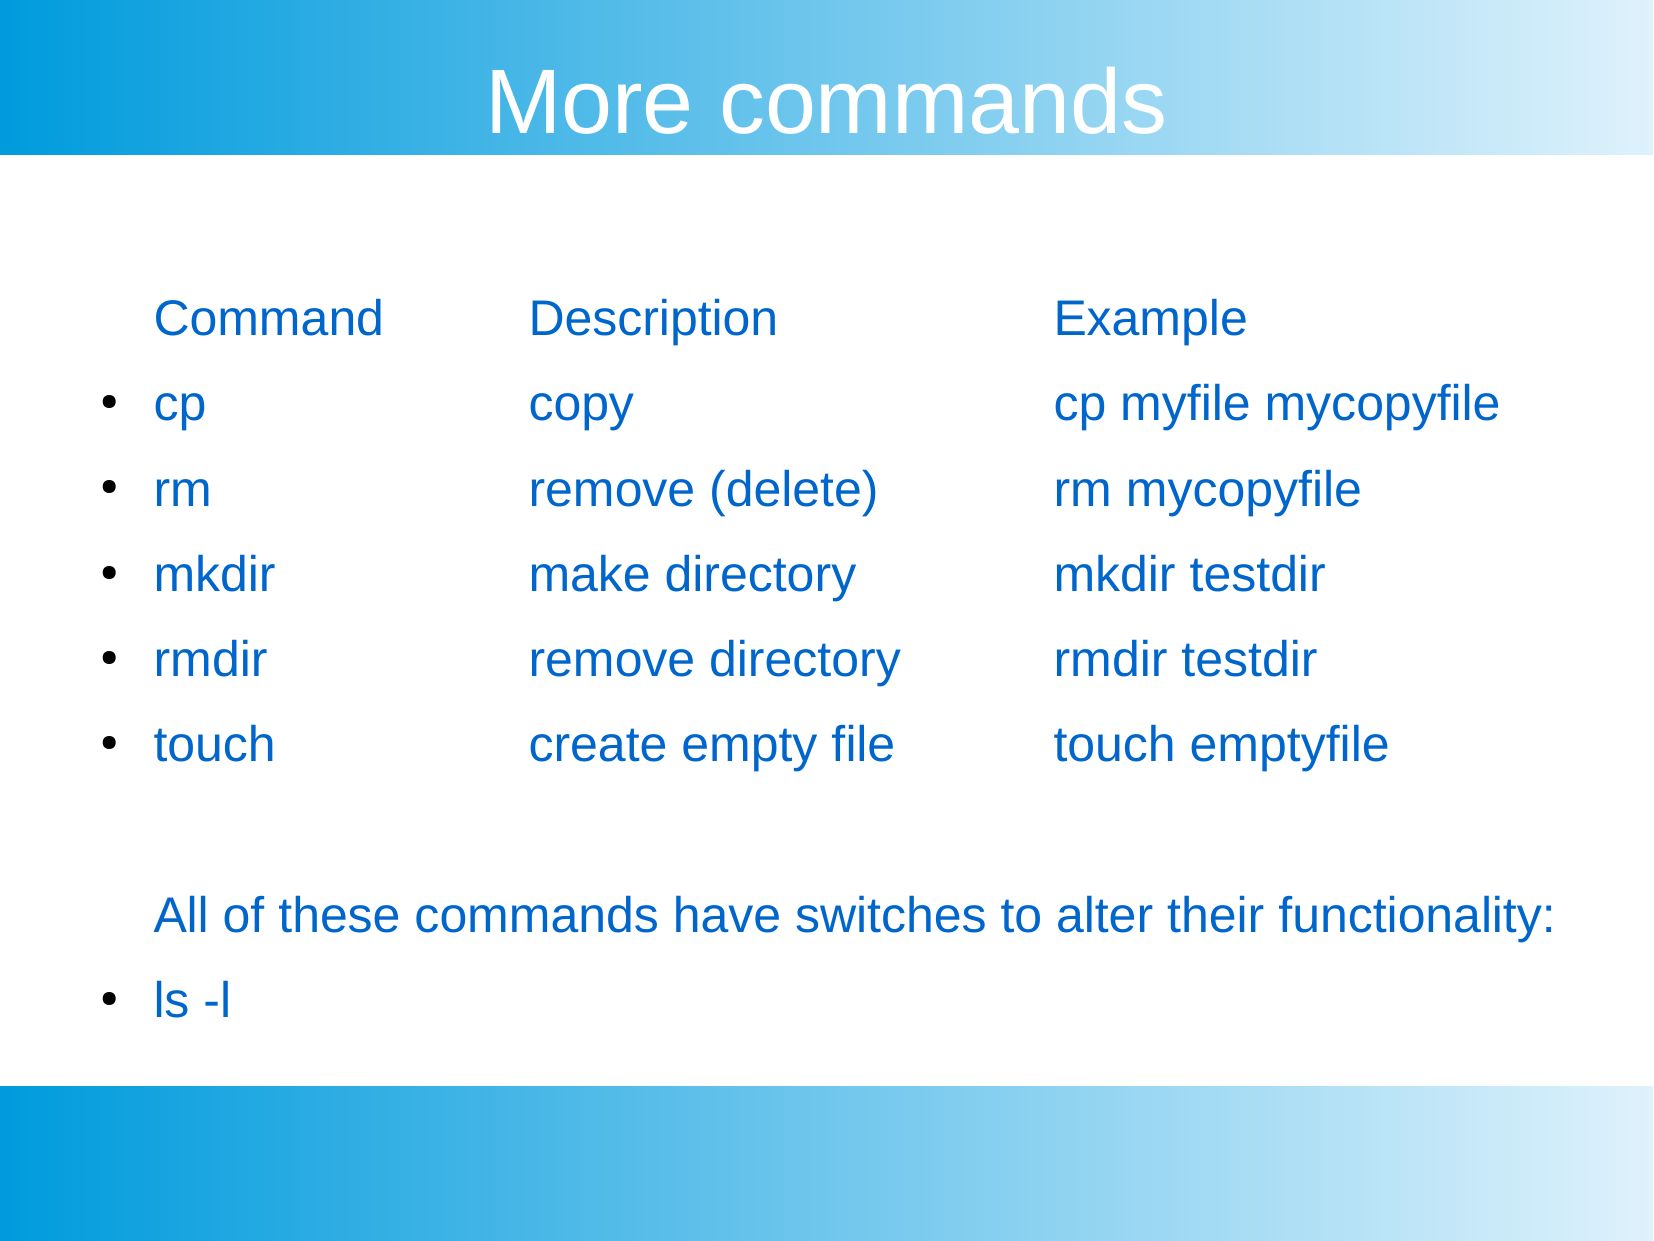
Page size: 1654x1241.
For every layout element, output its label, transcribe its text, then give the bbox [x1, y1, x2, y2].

list Command Description Example cp copy cp myfile mycopyfile rm remove (delete) rm mycopyfile mkdir make directory mkdir testdir rmdir remove directory rmdir testdir touch create empty file touch emptyfile All of these commands have switches to alter their functionality: ls -l [82, 290, 1571, 1010]
title More commands [82, 49, 1571, 155]
